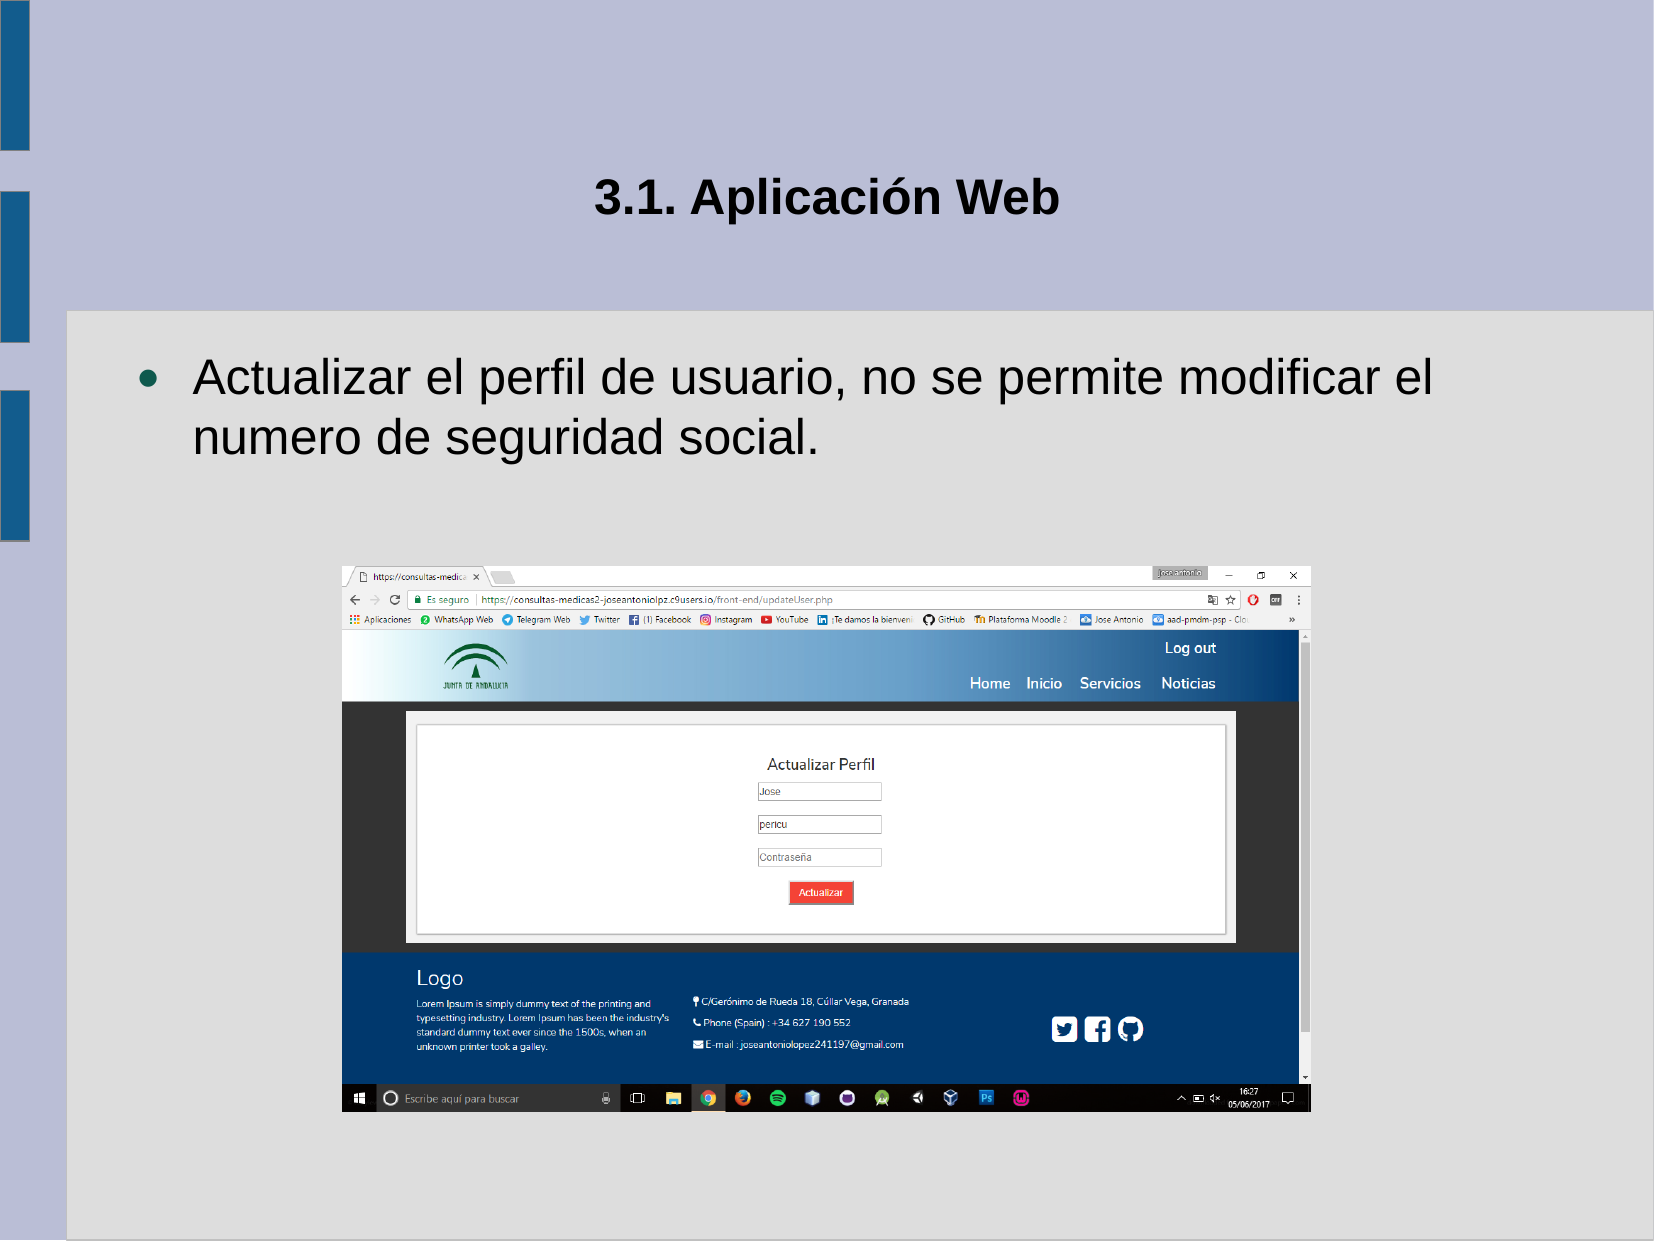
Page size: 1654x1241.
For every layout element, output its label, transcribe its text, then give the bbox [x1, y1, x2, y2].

picture [342, 566, 1311, 1112]
text_box 3.1. Aplicación Web [121, 91, 1534, 299]
text_box Actualizar el perfil de usuario, no se permite modificar el numero de seguridad social. [121, 344, 1534, 1126]
